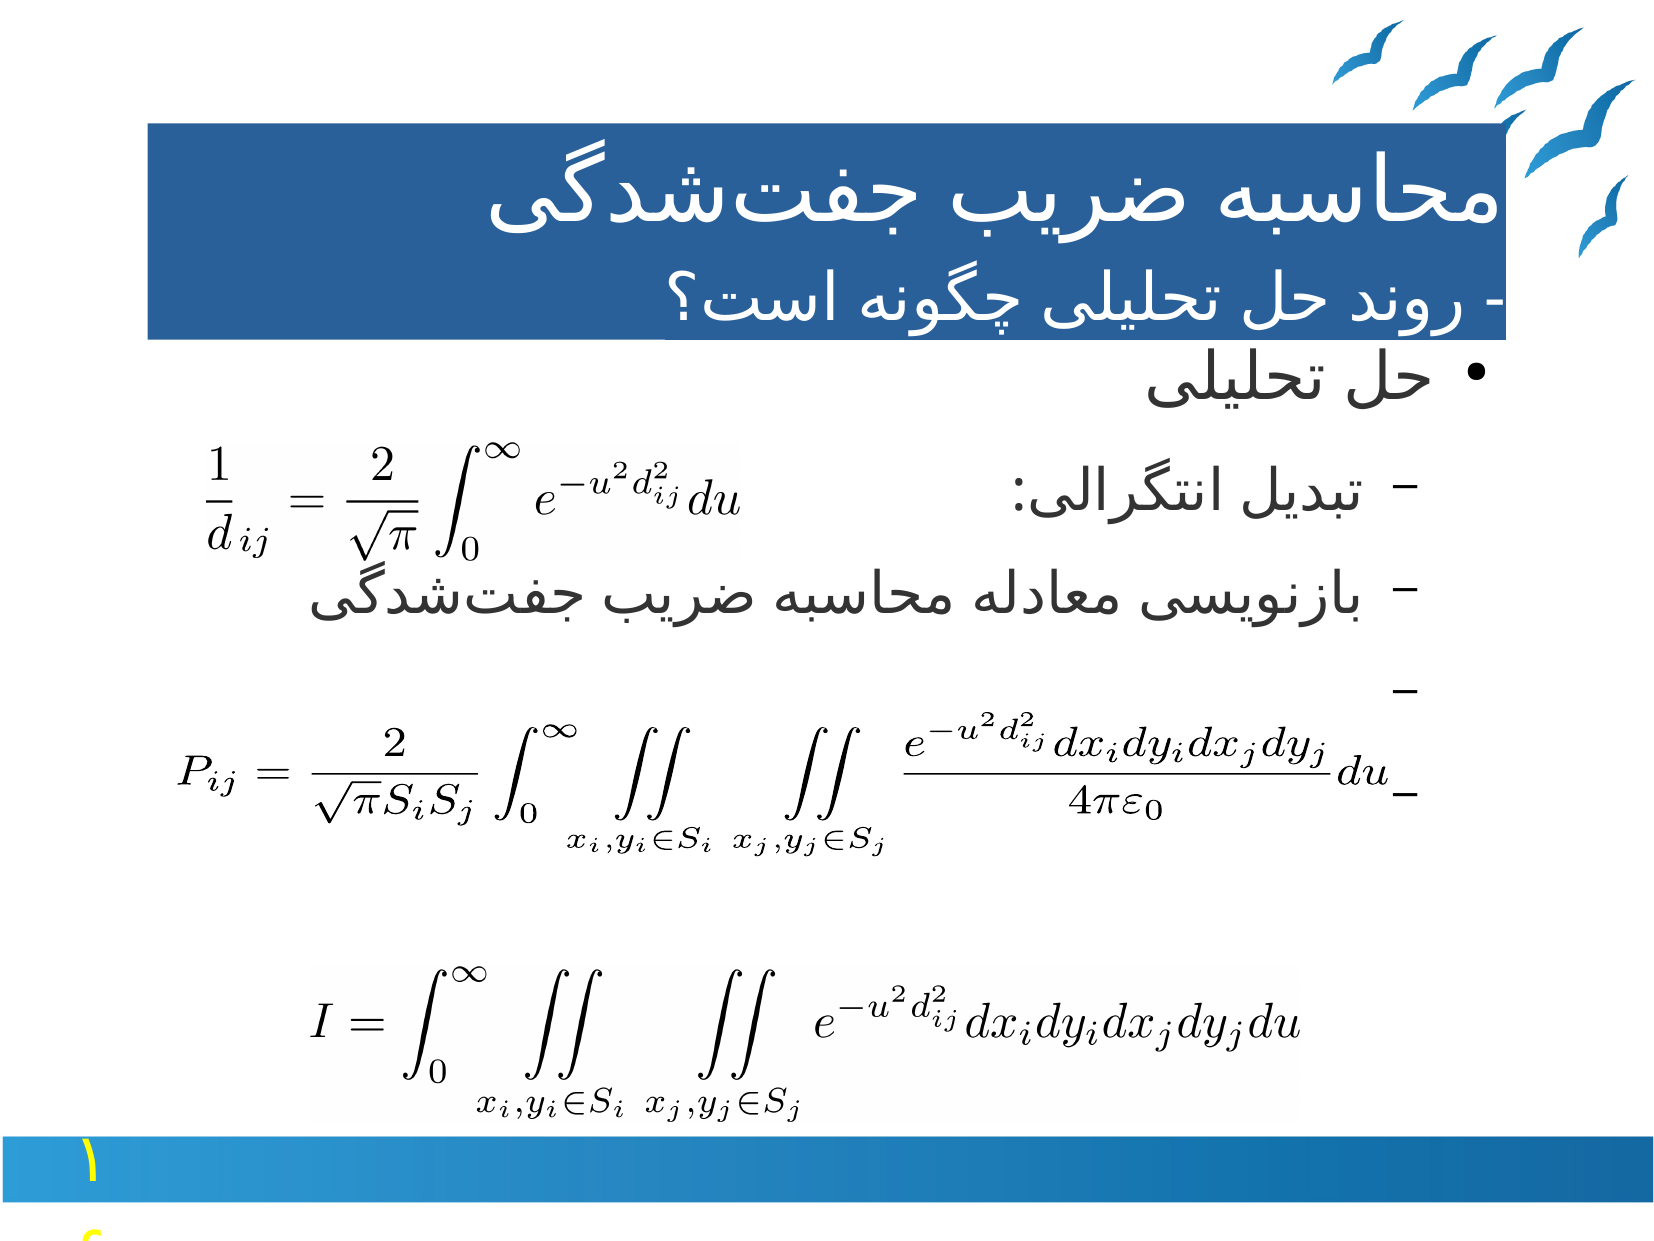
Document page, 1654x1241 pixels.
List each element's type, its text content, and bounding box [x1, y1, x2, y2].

list حل تحلیلی تبدیل انتگرالی: بازنویسی معادله محاسبه ضریب جفت‌شدگی حذف ضرایب ثابت [147, 328, 1506, 1167]
picture [0, 0, 1654, 1241]
text_box [177, 712, 1388, 857]
picture [206, 442, 740, 562]
text_box ۱۶ [59, 1102, 148, 1241]
title محاسبه ضریب جفت‌شدگی - روند حل تحلیلی چگونه است؟ [147, 123, 1506, 328]
picture [310, 966, 1300, 1123]
